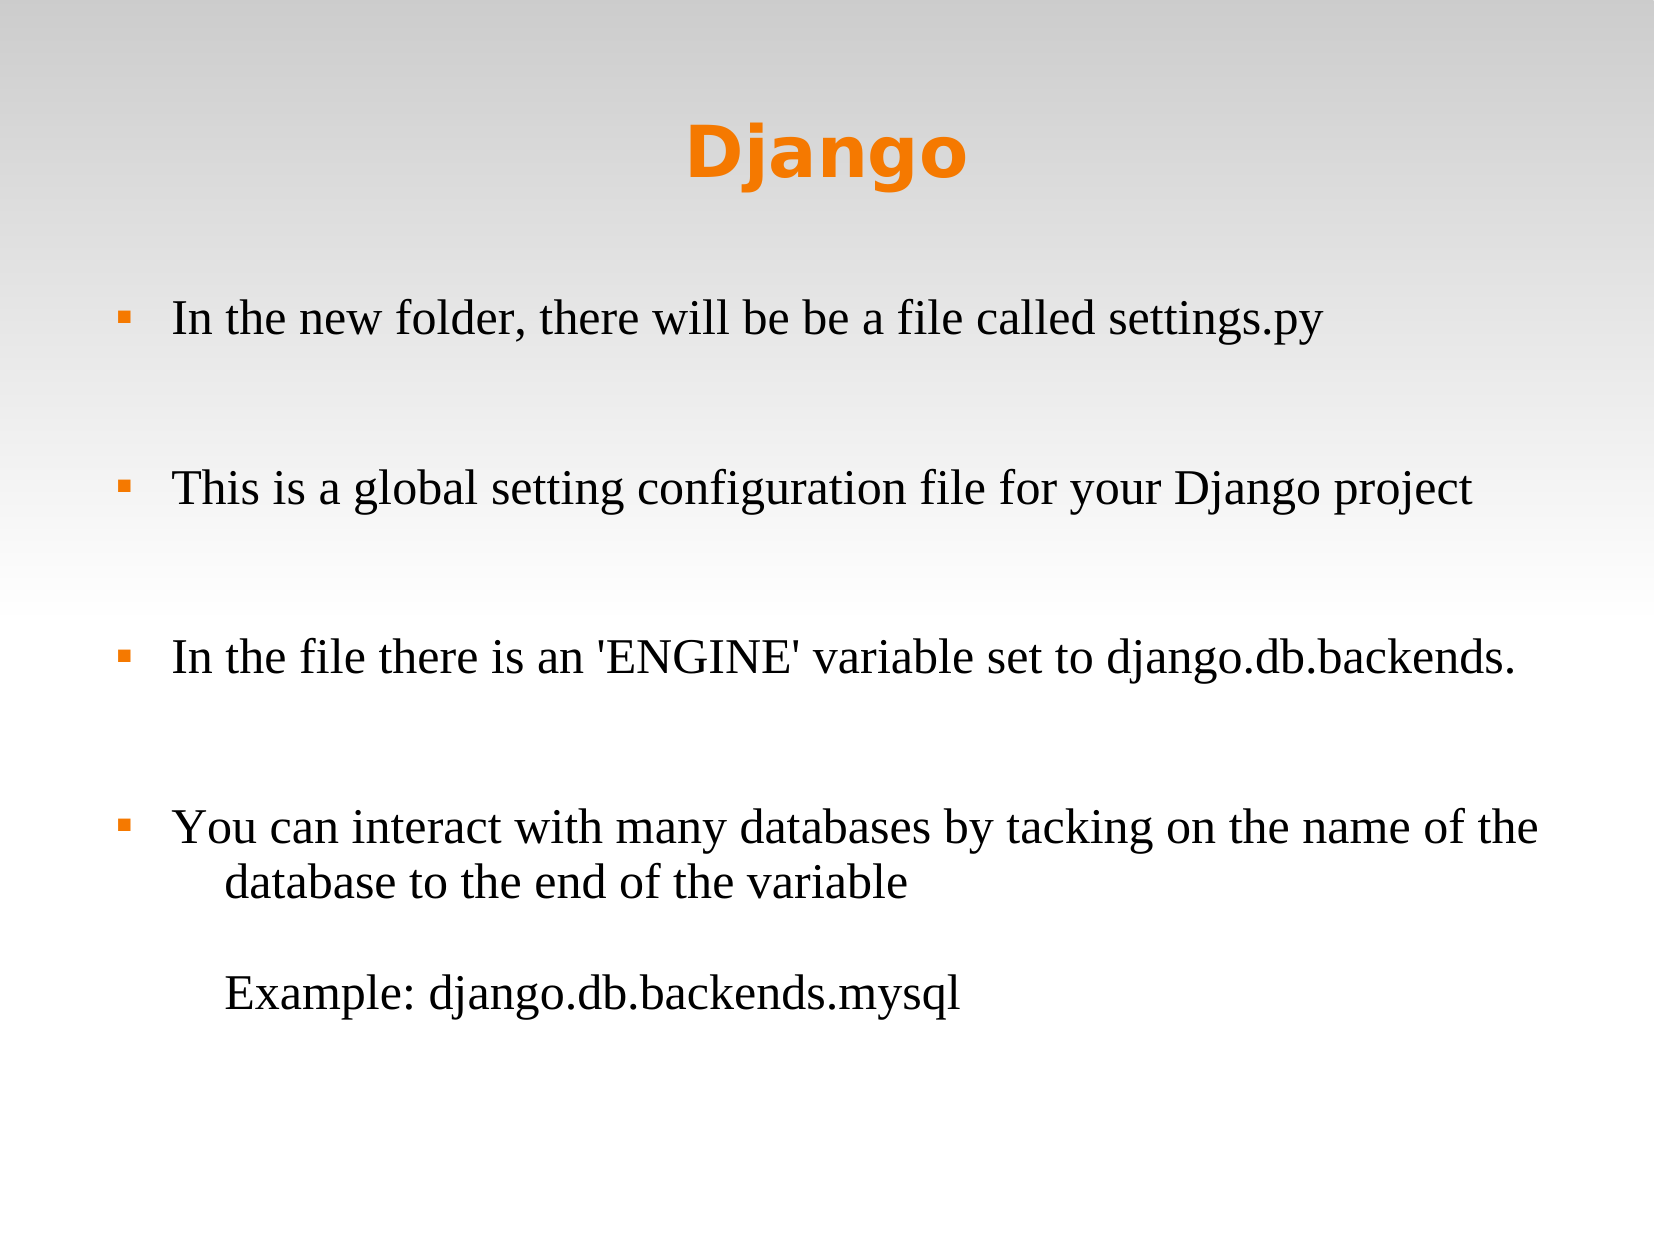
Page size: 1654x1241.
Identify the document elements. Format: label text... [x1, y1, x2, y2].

title Django [82, 49, 1571, 257]
list In the new folder, there will be be a file called settings.py This is a global setting configuration file for your Django project In the file there is an 'ENGINE' variable set to django.db.backends. You can interact with many databases by tacking on the name of the database to the end of the variable Example: django.db.backends.mysql [82, 290, 1571, 1109]
